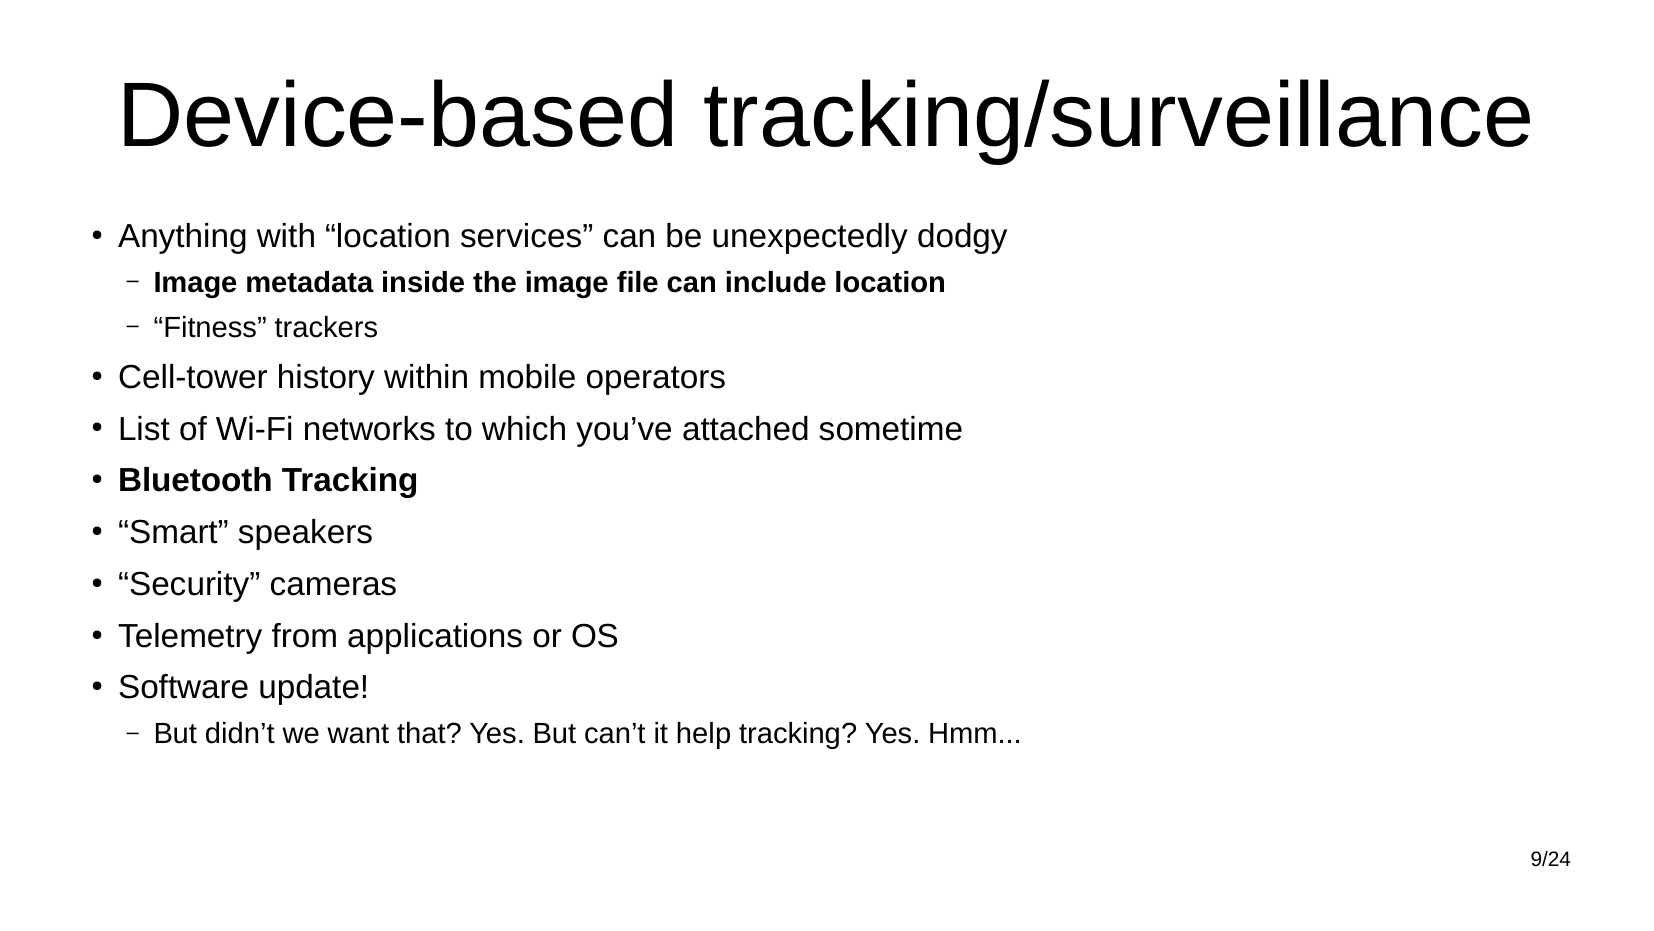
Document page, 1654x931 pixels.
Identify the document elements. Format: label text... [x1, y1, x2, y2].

title Device-based tracking/surveillance [82, 37, 1571, 193]
list Anything with “location services” can be unexpectedly dodgy Image metadata inside the image file can include location “Fitness” trackers Cell-tower history within mobile operators List of Wi-Fi networks to which you’ve attached sometime Bluetooth Tracking “Smart” speakers “Security” cameras Telemetry from applications or OS Software update! But didn’t we want that? Yes. But can’t it help tracking? Yes. Hmm... [82, 217, 1571, 758]
